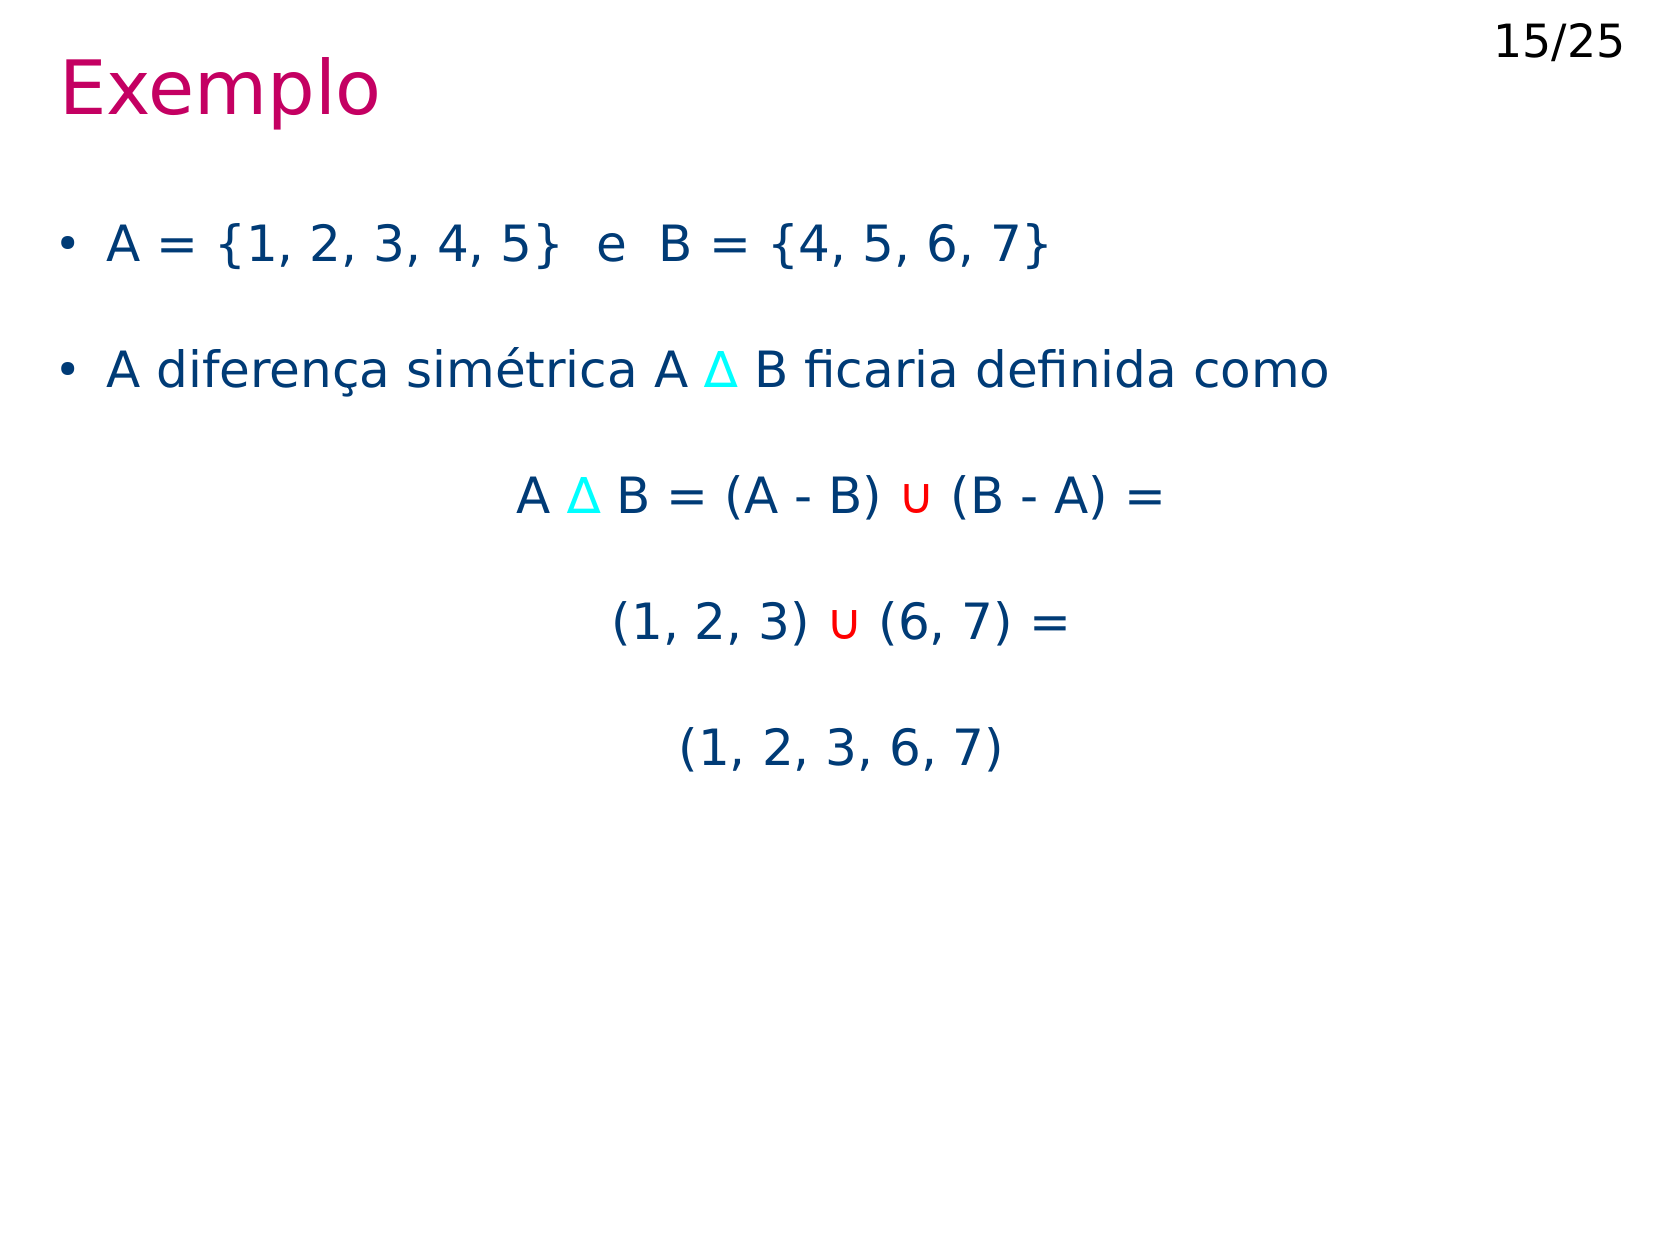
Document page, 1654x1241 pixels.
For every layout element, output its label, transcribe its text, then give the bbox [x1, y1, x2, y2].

list A = {1, 2, 3, 4, 5} e B = {4, 5, 6, 7} A diferença simétrica A ∆ B ficaria definida como A ∆ B = (A - B) ∪ (B - A) = (1, 2, 3) ∪ (6, 7) = (1, 2, 3, 6, 7) [59, 206, 1625, 1211]
title Exemplo [59, 29, 1595, 148]
